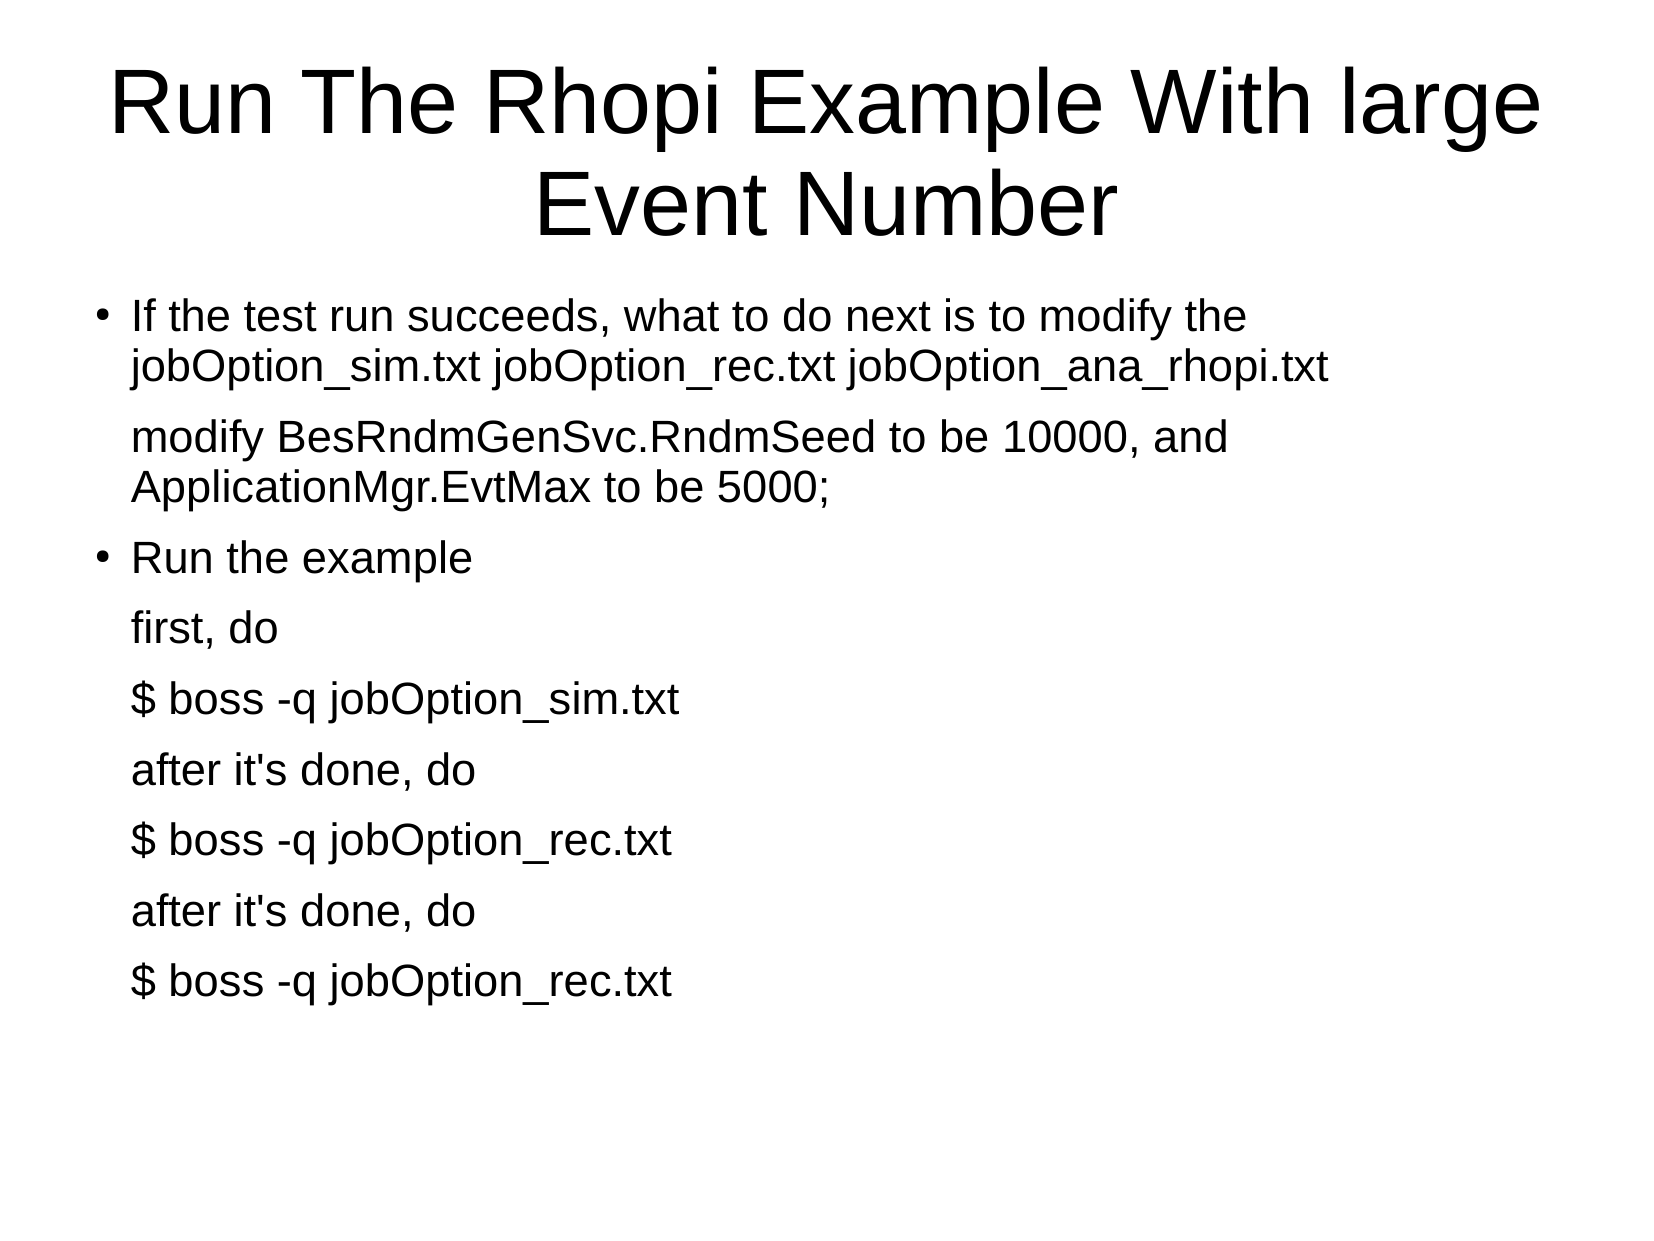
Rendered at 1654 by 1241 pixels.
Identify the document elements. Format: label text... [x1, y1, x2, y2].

title Run The Rhopi Example With large Event Number [82, 49, 1571, 257]
list If the test run succeeds, what to do next is to modify the jobOption_sim.txt jobOption_rec.txt jobOption_ana_rhopi.txt modify BesRndmGenSvc.RndmSeed to be 10000, and ApplicationMgr.EvtMax to be 5000; Run the example first, do $ boss -q jobOption_sim.txt after it's done, do $ boss -q jobOption_rec.txt after it's done, do $ boss -q jobOption_rec.txt [82, 290, 1571, 1010]
